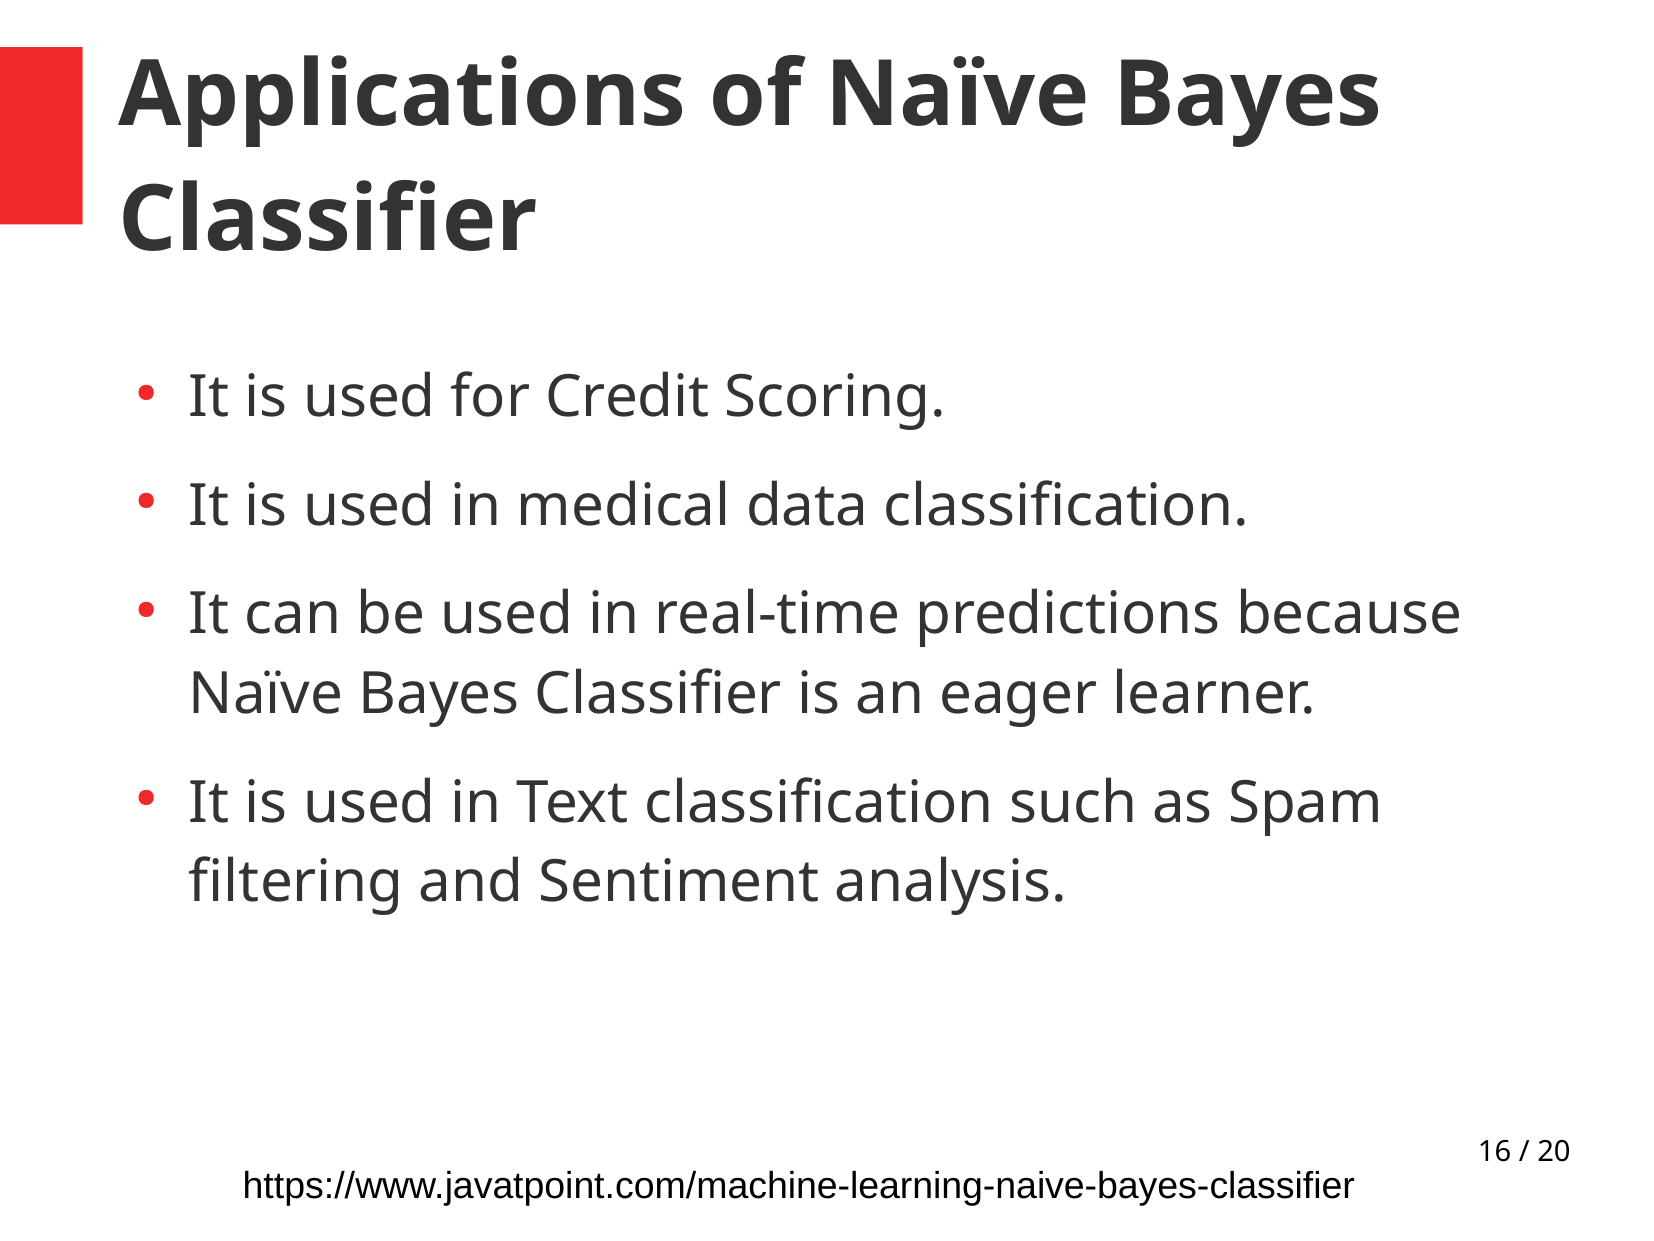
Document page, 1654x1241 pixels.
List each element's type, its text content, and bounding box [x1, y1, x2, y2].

list It is used for Credit Scoring. It is used in medical data classification. It can be used in real-time predictions because Naïve Bayes Classifier is an eager learner. It is used in Text classification such as Spam filtering and Sentiment analysis. [118, 354, 1536, 1074]
text_box https://www.javatpoint.com/machine-learning-naive-bayes-classifier [227, 1157, 1371, 1214]
title Applications of Naïve Bayes Classifier [118, 28, 1571, 278]
